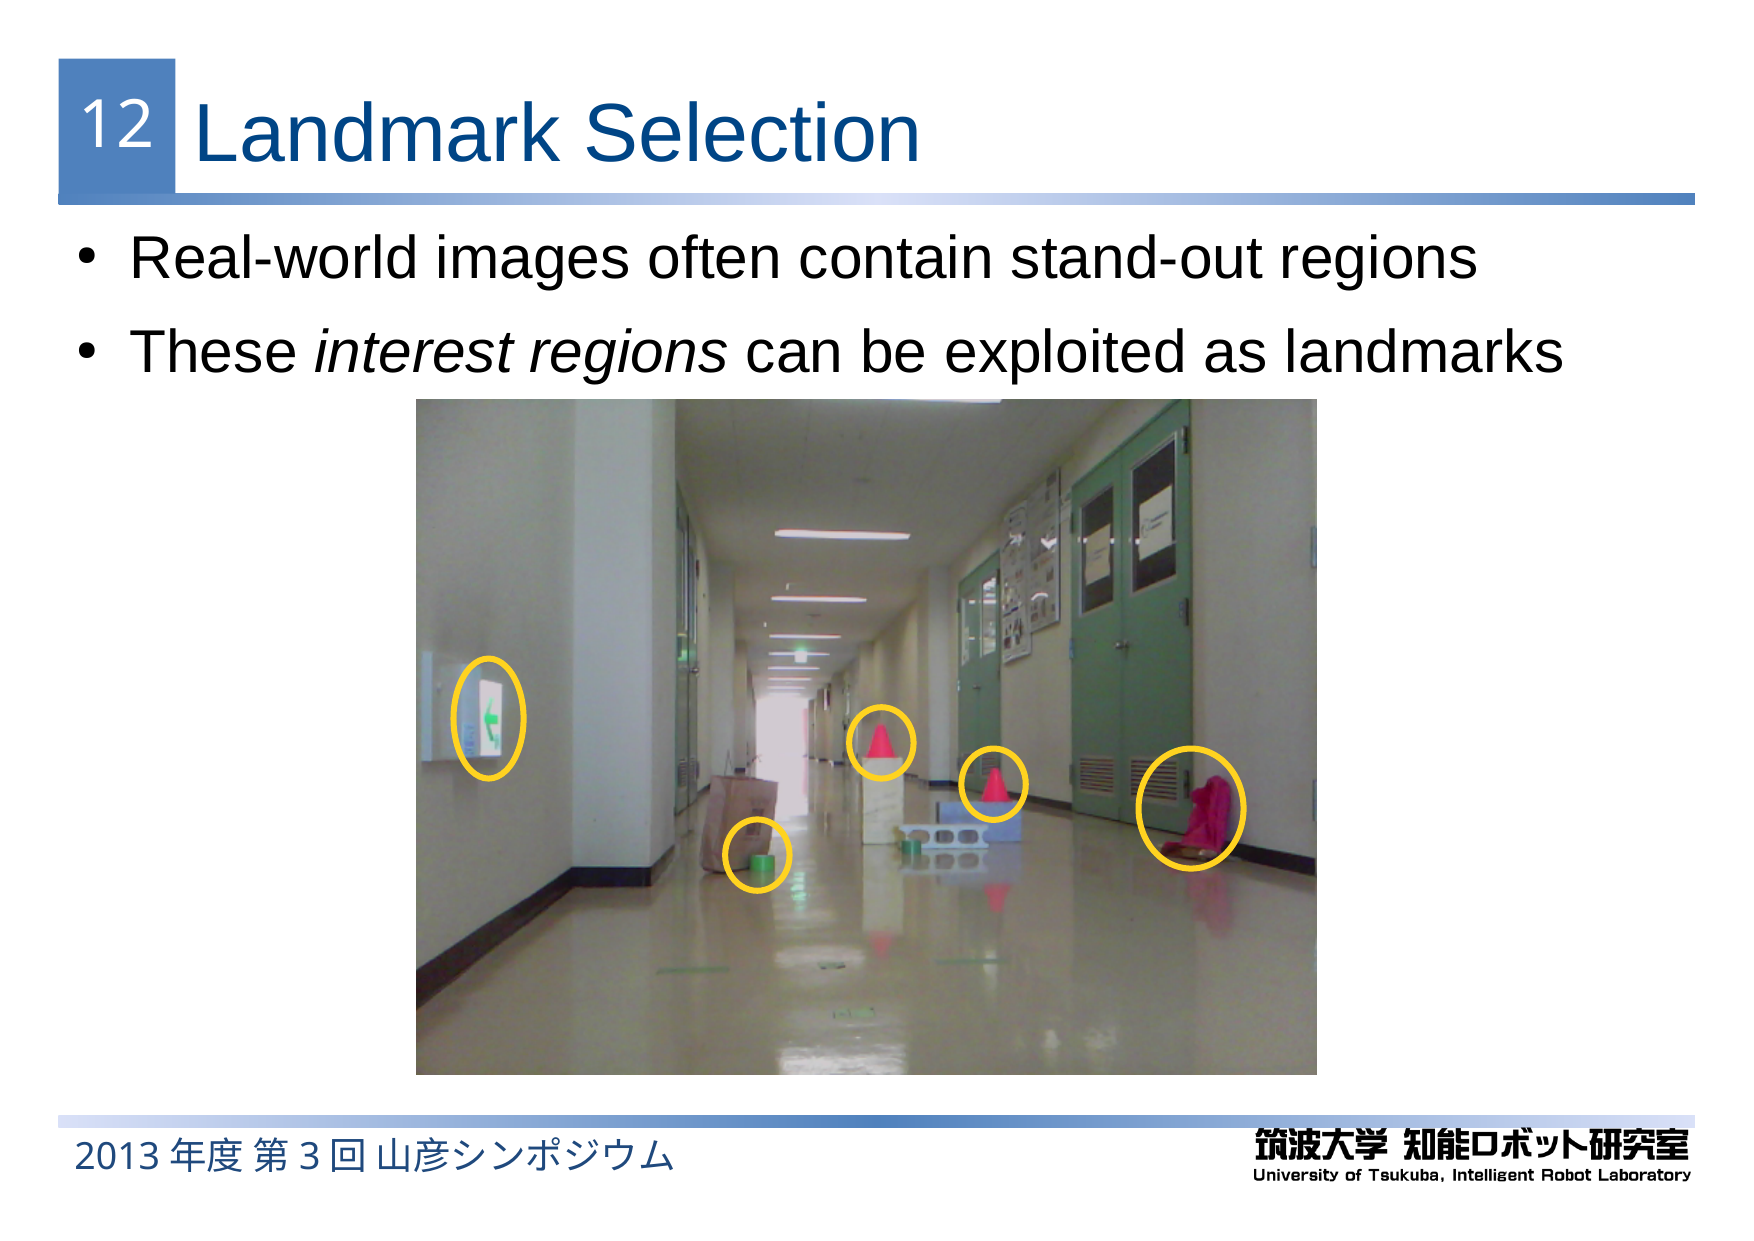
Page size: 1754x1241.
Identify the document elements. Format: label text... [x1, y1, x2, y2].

title Landmark Selection [193, 61, 1651, 205]
picture [416, 399, 1317, 1075]
list Real-world images often contain stand-out regions These interest regions can be exploited as landmarks [58, 223, 1696, 876]
picture [1252, 1127, 1691, 1182]
